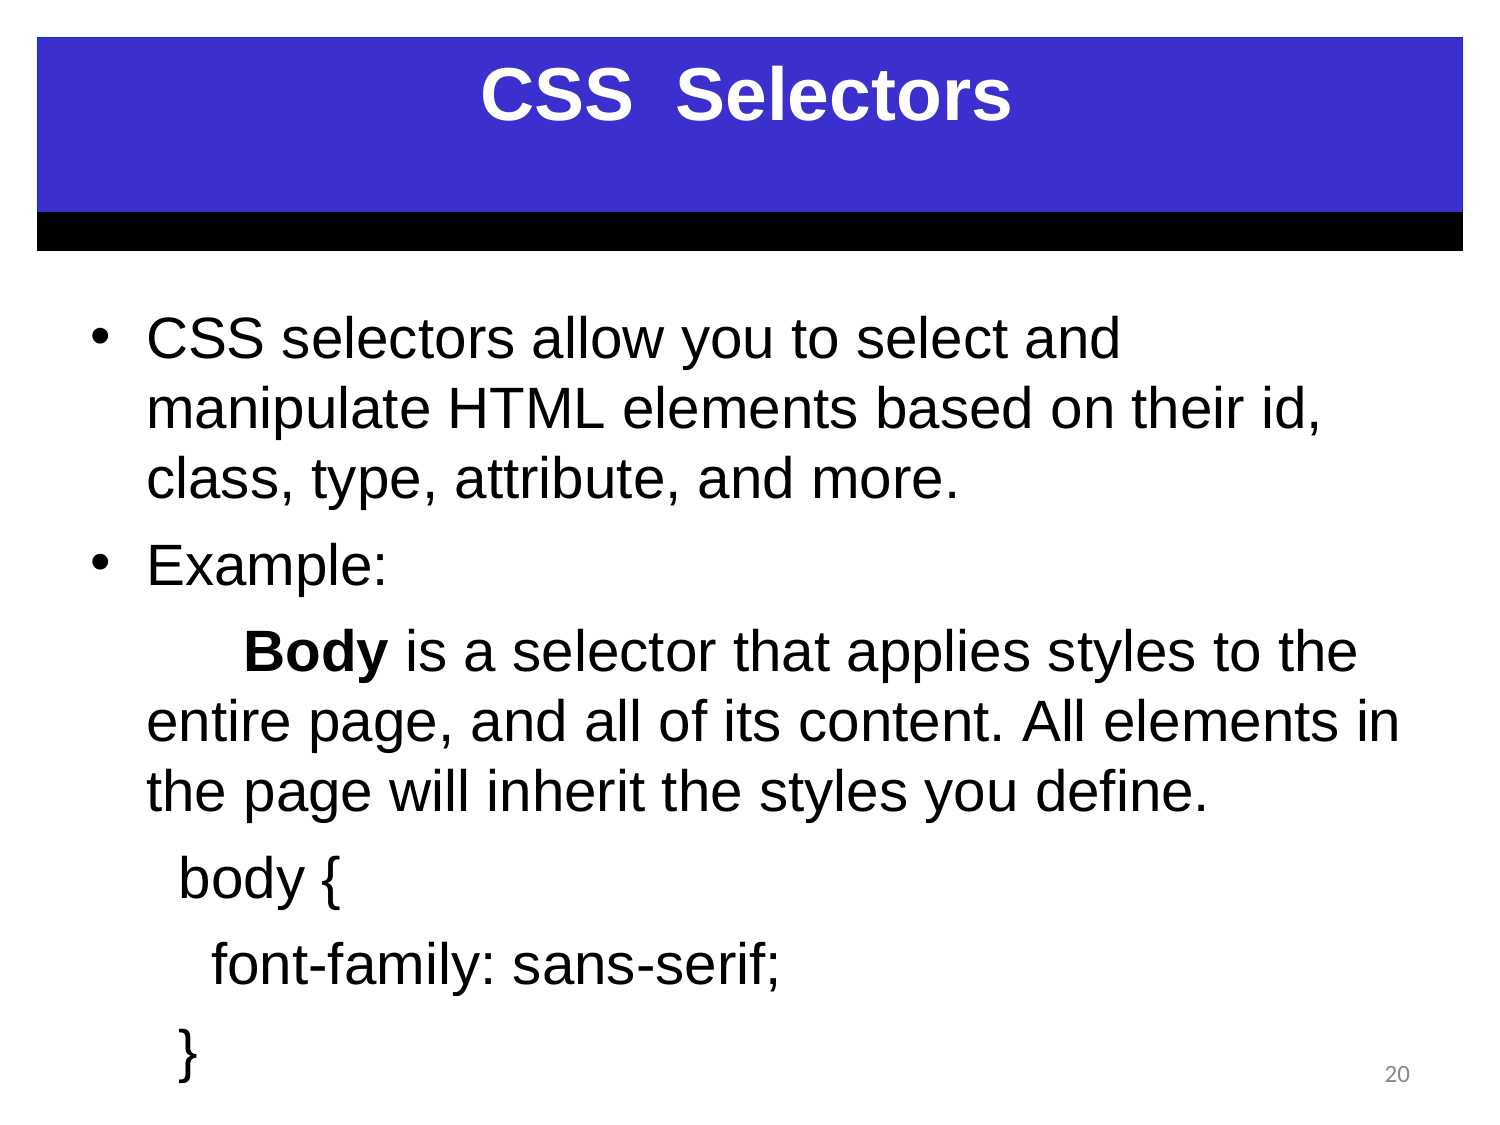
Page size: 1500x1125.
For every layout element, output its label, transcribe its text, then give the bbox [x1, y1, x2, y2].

list CSS Selectors [50, 37, 1450, 213]
text_box <number> [1074, 1042, 1426, 1103]
list CSS selectors allow you to select and manipulate HTML elements based on their id, class, type, attribute, and more. Example: Body is a selector that applies styles to the entire page, and all of its content. All elements in the page will inherit the styles you define. body { font-family: sans-serif; } [75, 292, 1426, 1036]
